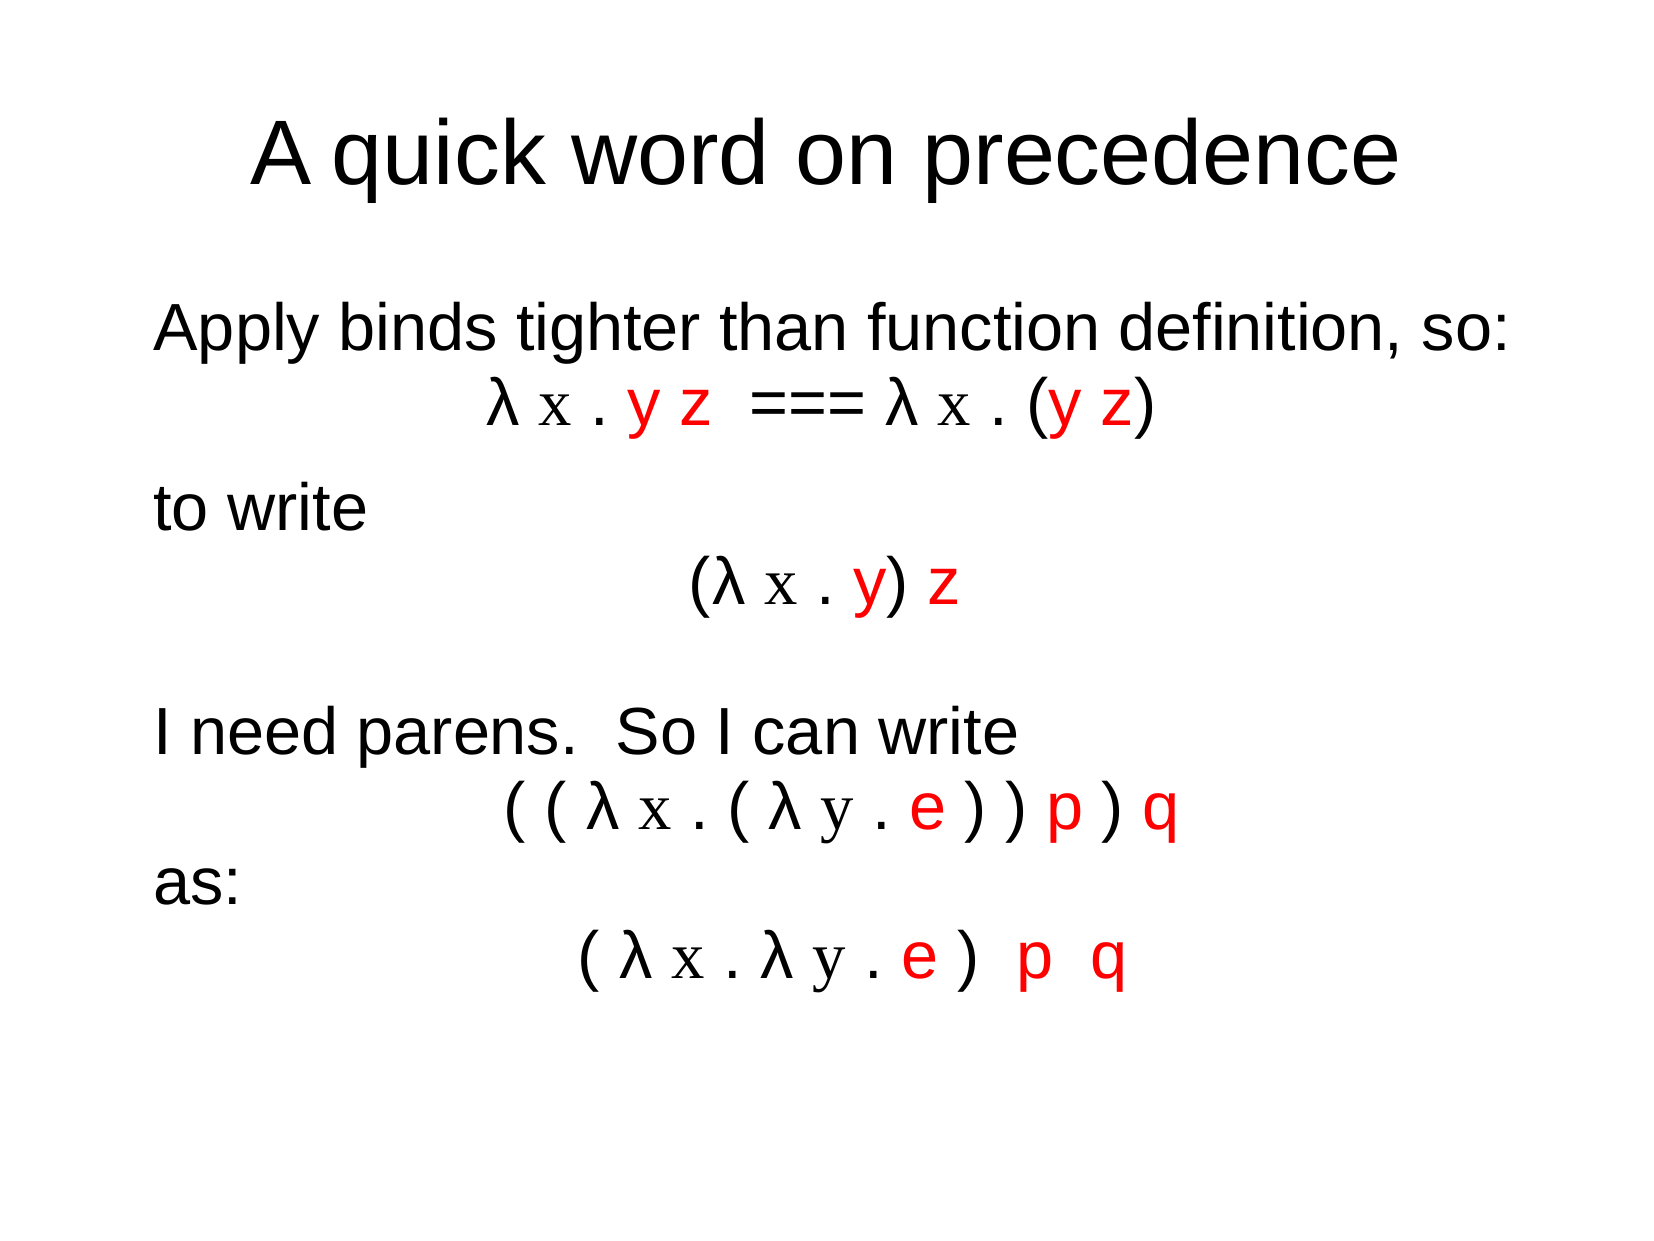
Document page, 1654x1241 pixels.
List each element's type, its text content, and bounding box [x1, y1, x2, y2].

list Apply binds tighter than function definition, so: λ x . y z === λ x . (y z) to write (λ x . y) z I need parens. So I can write ( ( λ x . ( λ y . e ) ) p ) q as: ( λ x . λ y . e ) p q [82, 290, 1571, 1010]
title A quick word on precedence [82, 49, 1571, 257]
